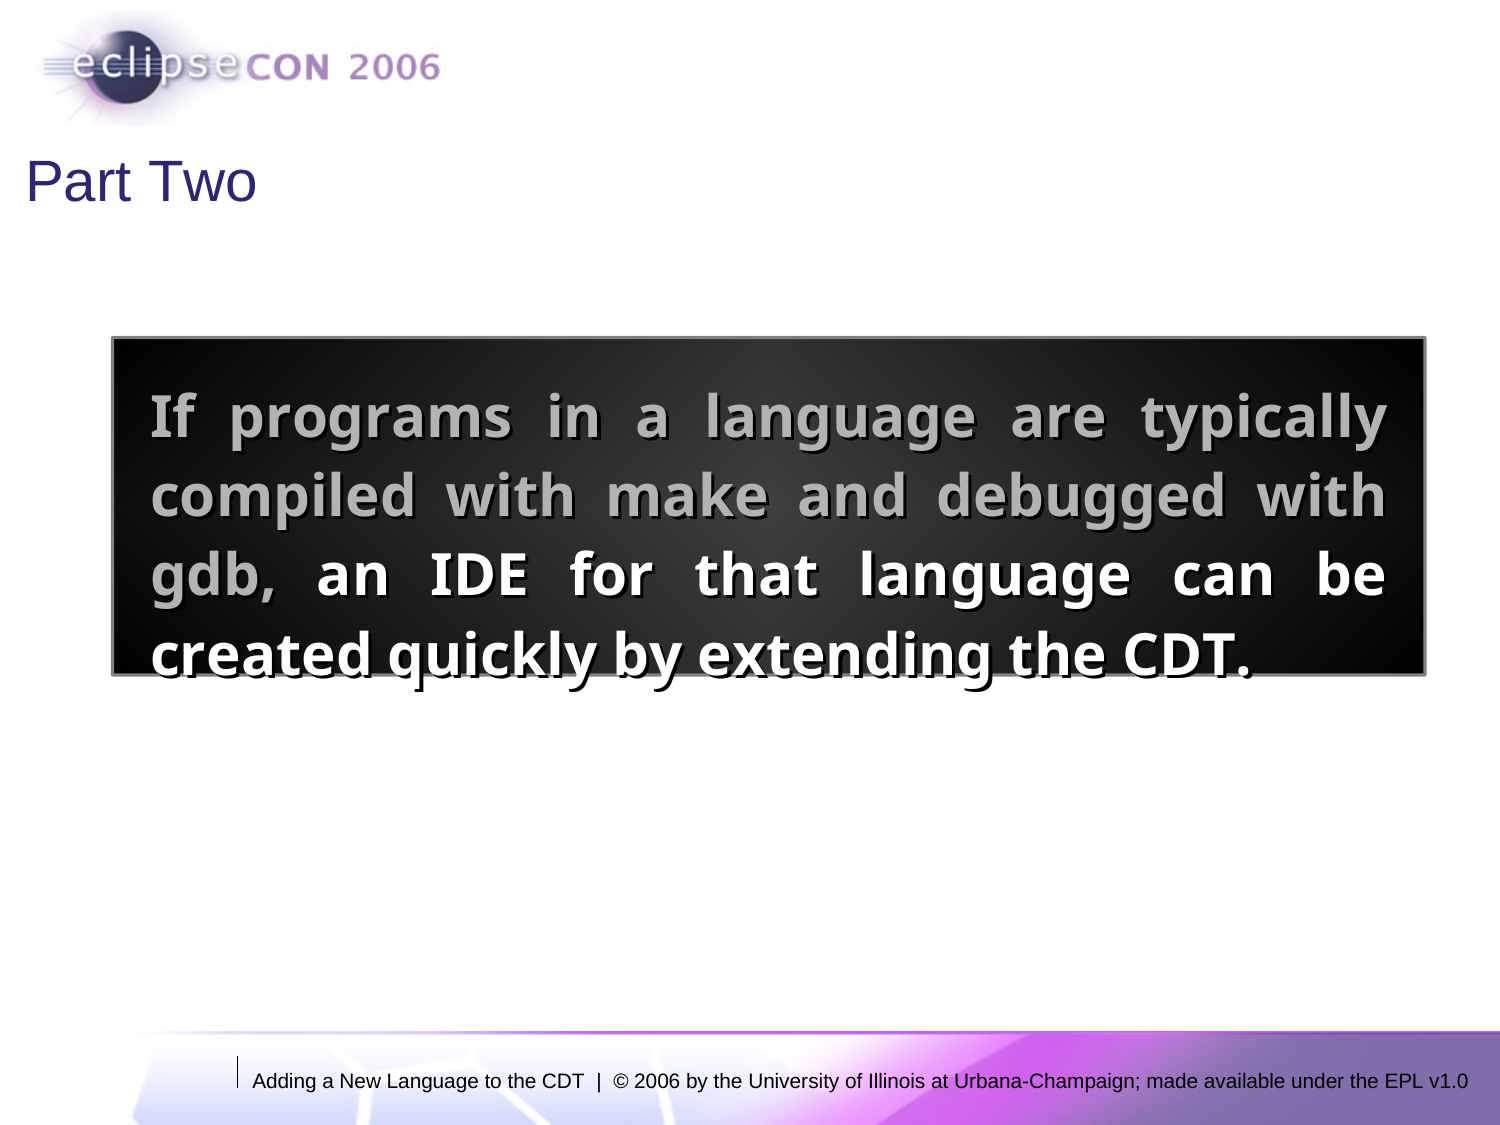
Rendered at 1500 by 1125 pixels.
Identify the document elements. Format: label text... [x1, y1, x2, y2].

picture [31, 10, 1040, 126]
title Part Two [25, 142, 1378, 225]
text_box [112, 337, 1426, 676]
text_box If programs in a language are typically compiled with make and debugged with gdb, an IDE for that language can be created quickly by extending the CDT. [150, 375, 1388, 805]
picture [0, 1031, 1500, 1125]
